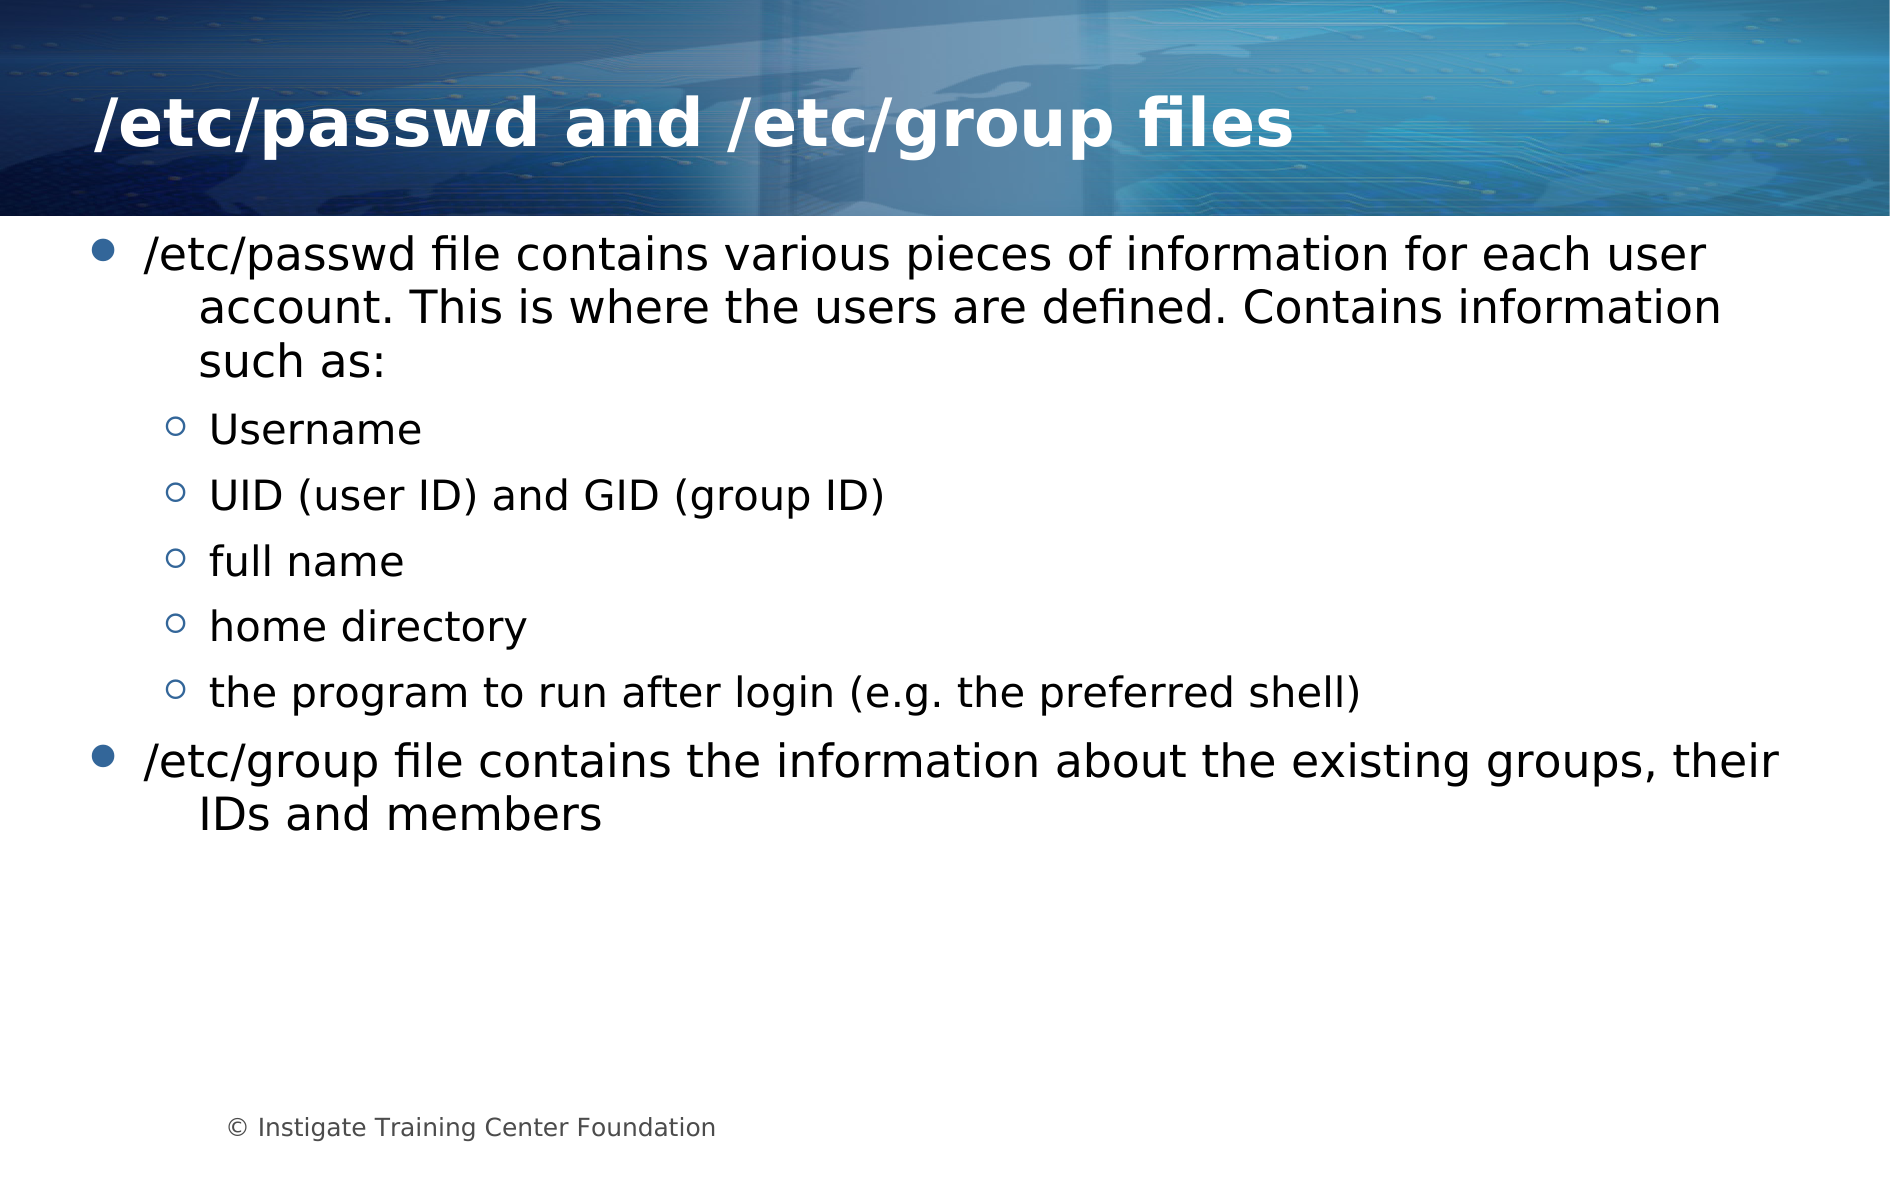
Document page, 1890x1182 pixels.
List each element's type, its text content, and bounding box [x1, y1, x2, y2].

title /etc/passwd and /etc/group files [94, 47, 1793, 217]
list /etc/passwd file contains various pieces of information for each user account. This is where the users are defined. Contains information such as: Username UID (user ID) and GID (group ID) full name home directory the program to run after login (e.g. the preferred shell) /etc/group file contains the information about the existing groups, their IDs and members [88, 228, 1788, 914]
picture [0, 0, 1890, 216]
